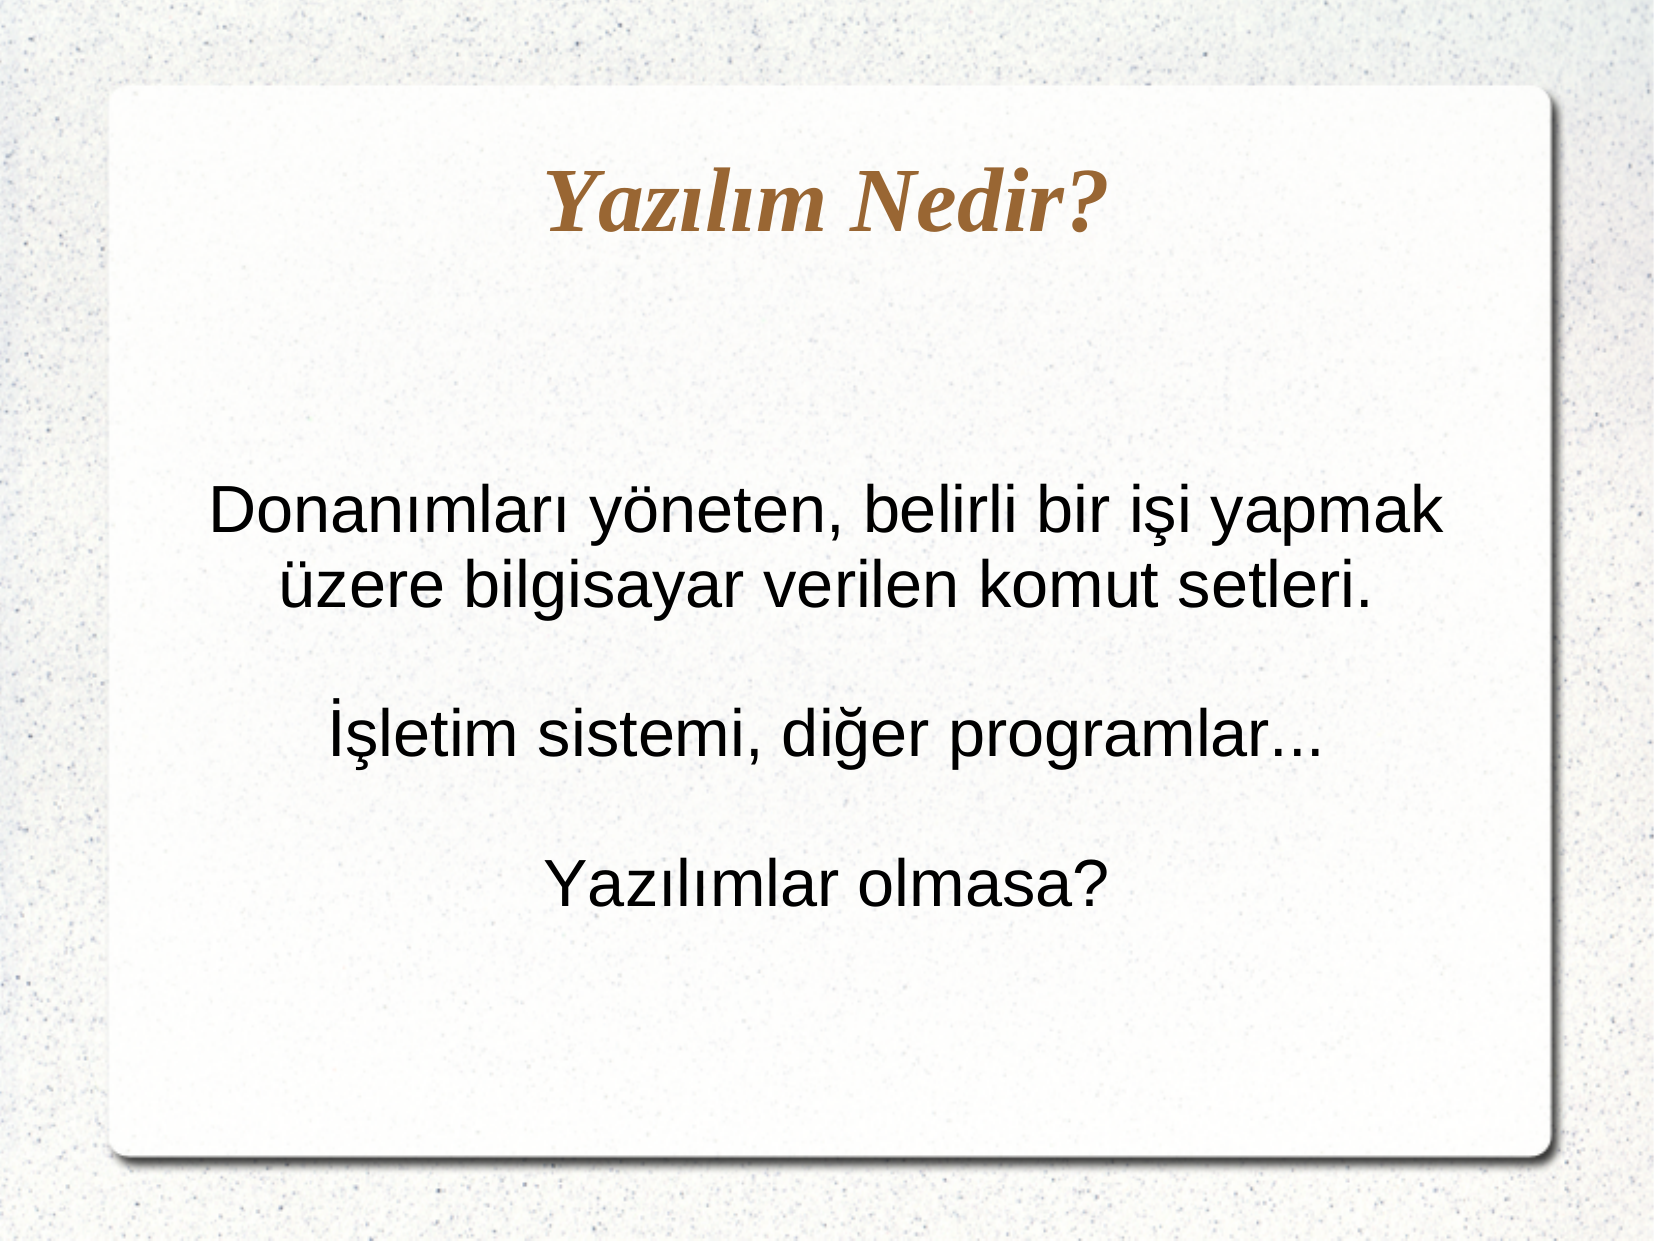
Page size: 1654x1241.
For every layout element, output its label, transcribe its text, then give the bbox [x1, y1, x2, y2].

title Yazılım Nedir? [118, 96, 1536, 304]
picture [0, 0, 1654, 1241]
subtitle Donanımları yöneten, belirli bir işi yapmak üzere bilgisayar verilen komut setleri. İşletim sistemi, diğer programlar... Yazılımlar olmasa? [147, 336, 1506, 1056]
